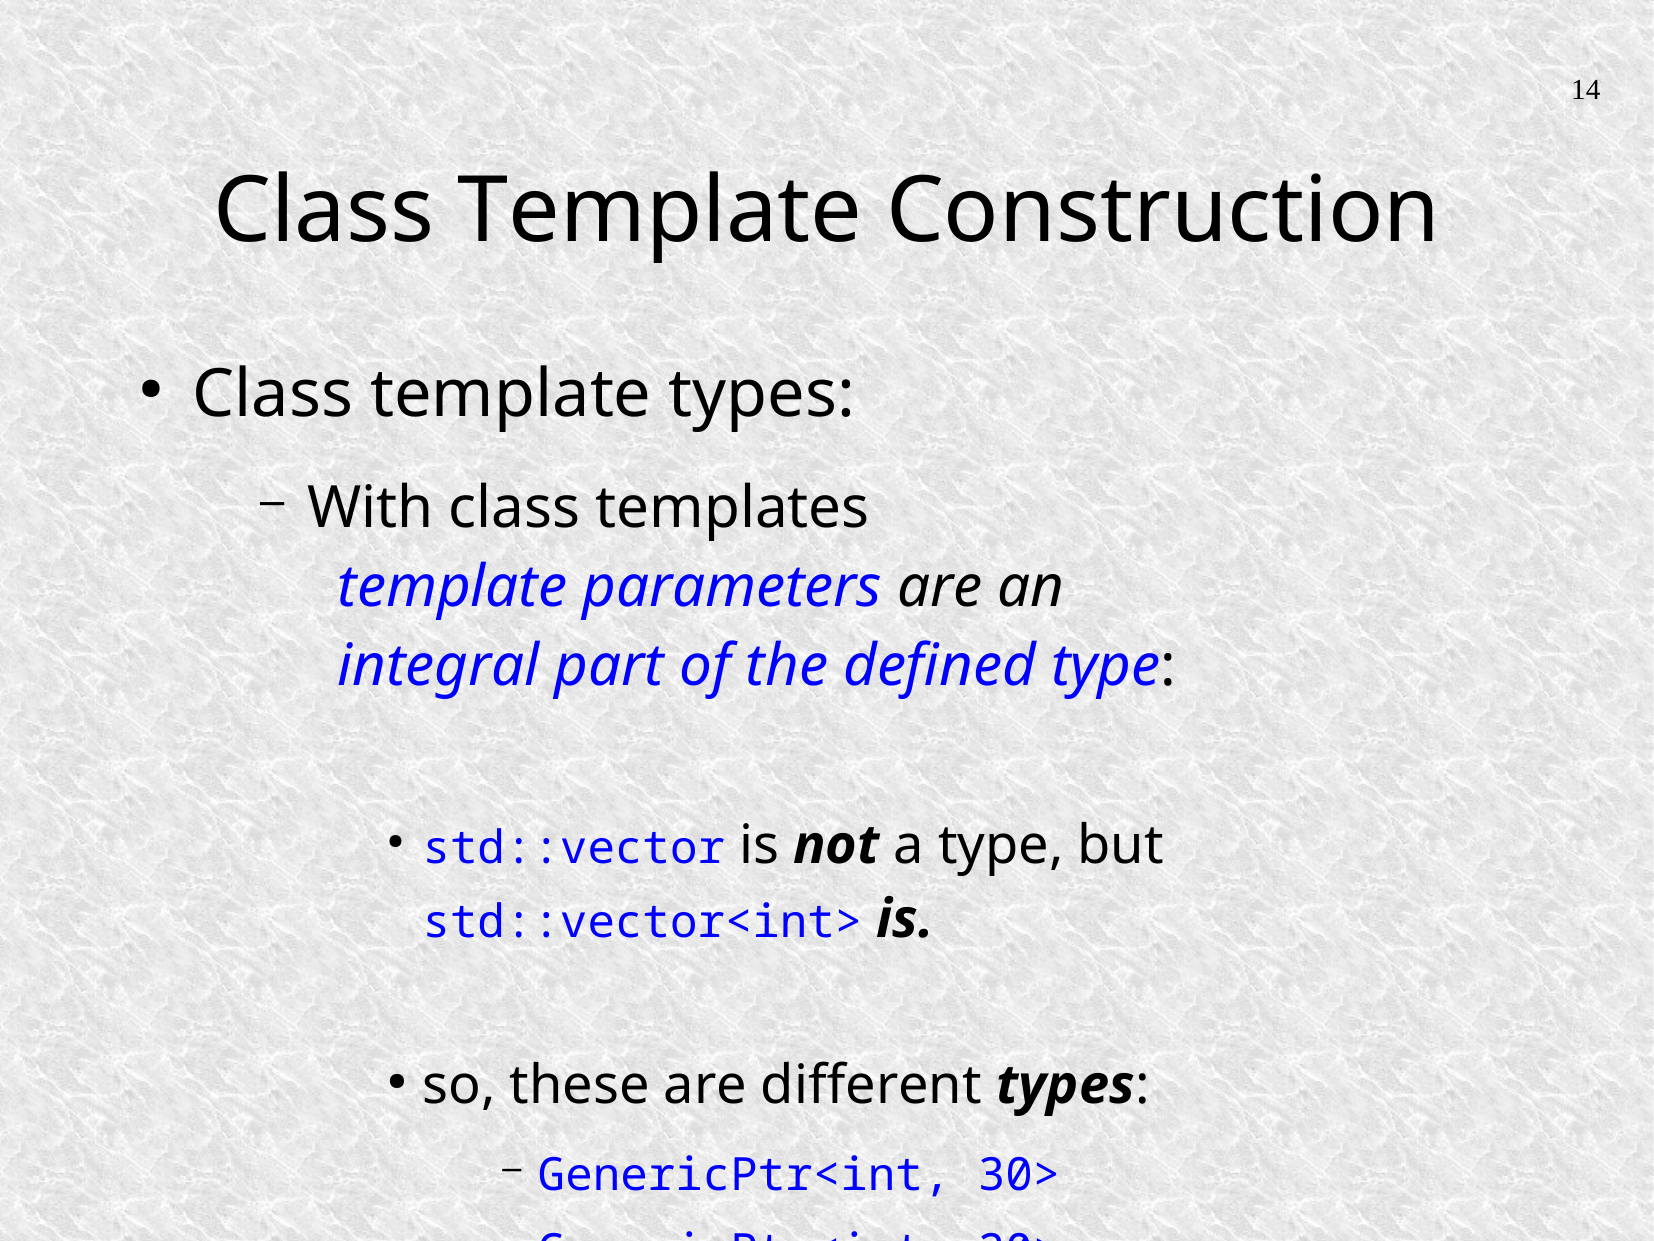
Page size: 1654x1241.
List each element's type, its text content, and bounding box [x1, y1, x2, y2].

list Class template types: With class templates template parameters are an integral part of the defined type: std::vector is not a type, but std::vector<int> is. so, these are different types: GenericPtr<int, 30> GenericPtr<int, 20> [121, 344, 1534, 1188]
picture [1013, 1236, 1023, 1241]
picture [0, 0, 1654, 1241]
title Class Template Construction [121, 102, 1534, 311]
picture [738, 1237, 750, 1241]
